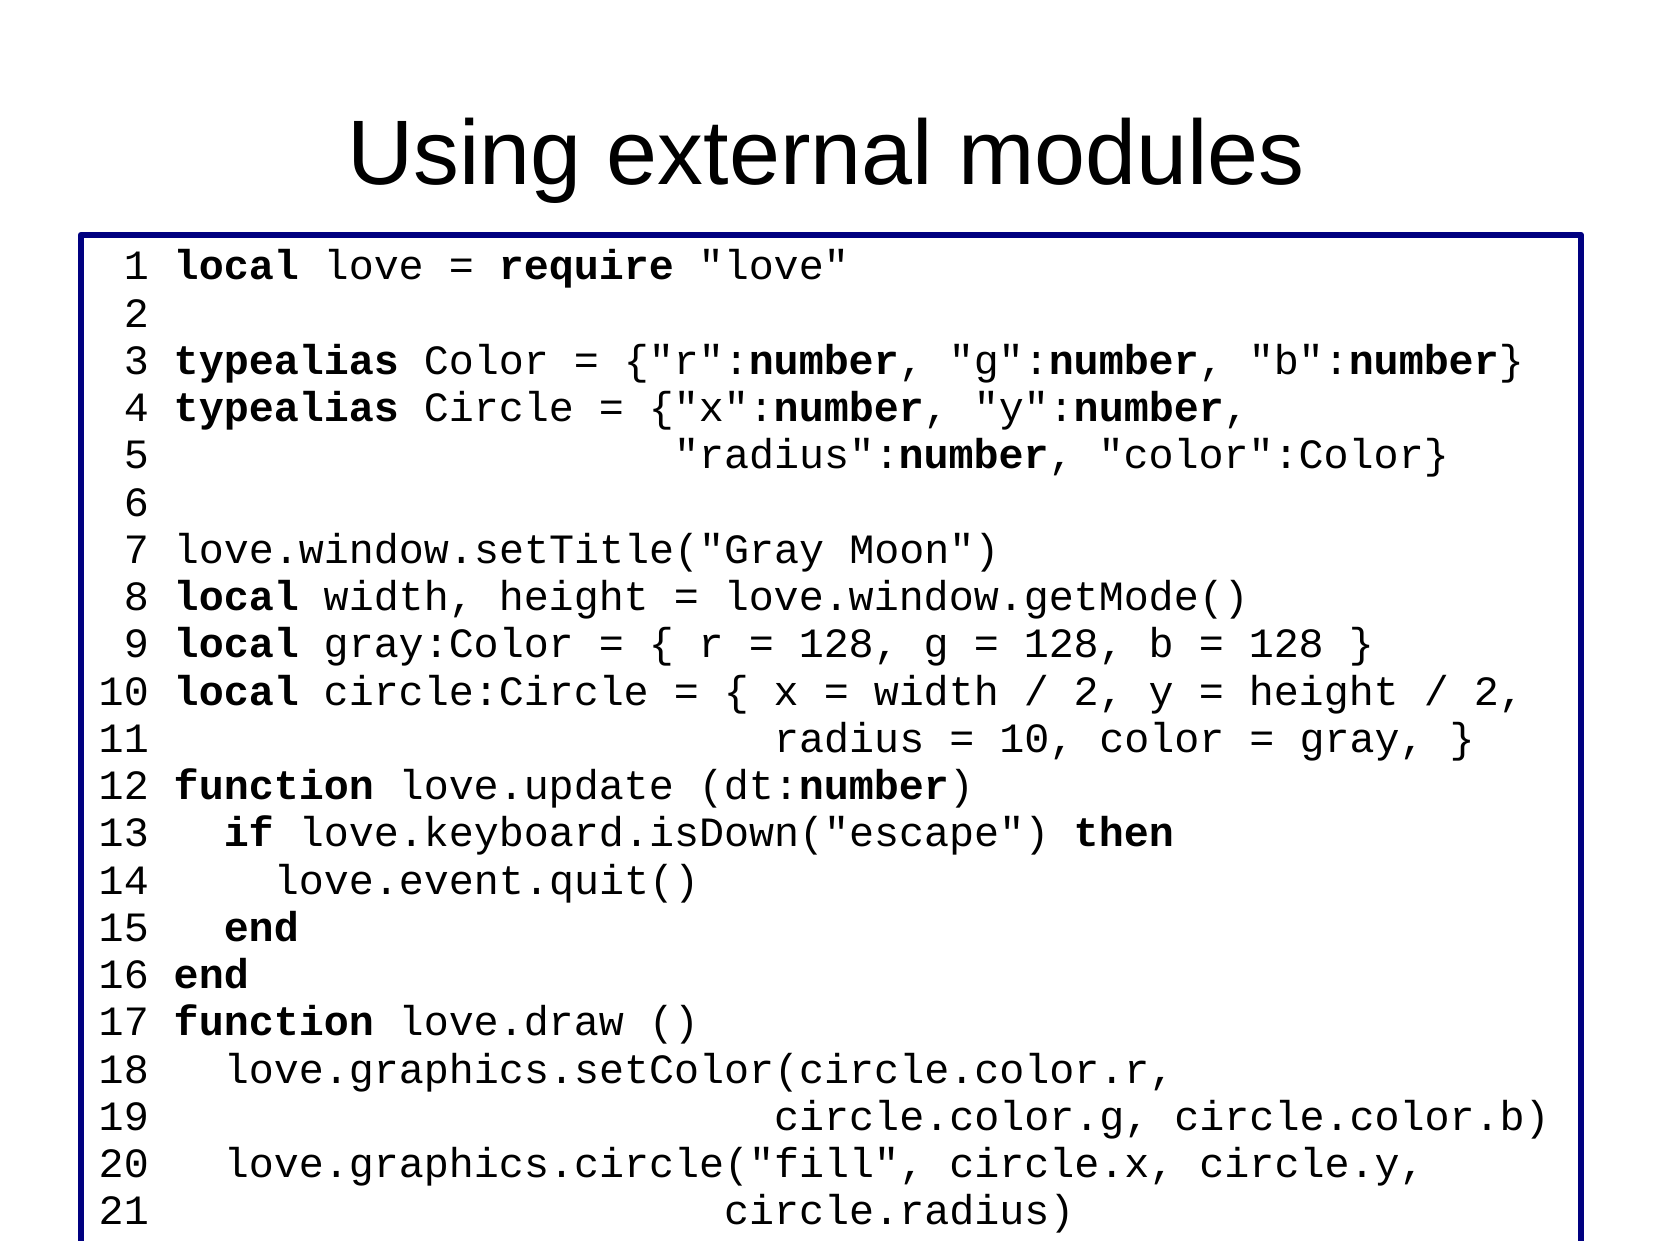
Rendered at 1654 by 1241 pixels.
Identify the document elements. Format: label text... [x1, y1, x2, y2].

title Using external modules [82, 49, 1571, 232]
text_box 1 local love = require "love" 2 3 typealias Color = {"r":number, "g":number, "b":number} 4 typealias Circle = {"x":number, "y":number, 5 "radius":number, "color":Color} 6 7 love.window.setTitle("Gray Moon") 8 local width, height = love.window.getMode() 9 local gray:Color = { r = 128, g = 128, b = 128 } 10 local circle:Circle = { x = width / 2, y = height / 2, 11 radius = 10, color = gray, } 12 function love.update (dt:number) 13 if love.keyboard.isDown("escape") then 14 love.event.quit() 15 end 16 end 17 function love.draw () 18 love.graphics.setColor(circle.color.r, 19 circle.color.g, circle.color.b) 20 love.graphics.circle("fill", circle.x, circle.y, 21 circle.radius) 22 end [80, 234, 1581, 1175]
